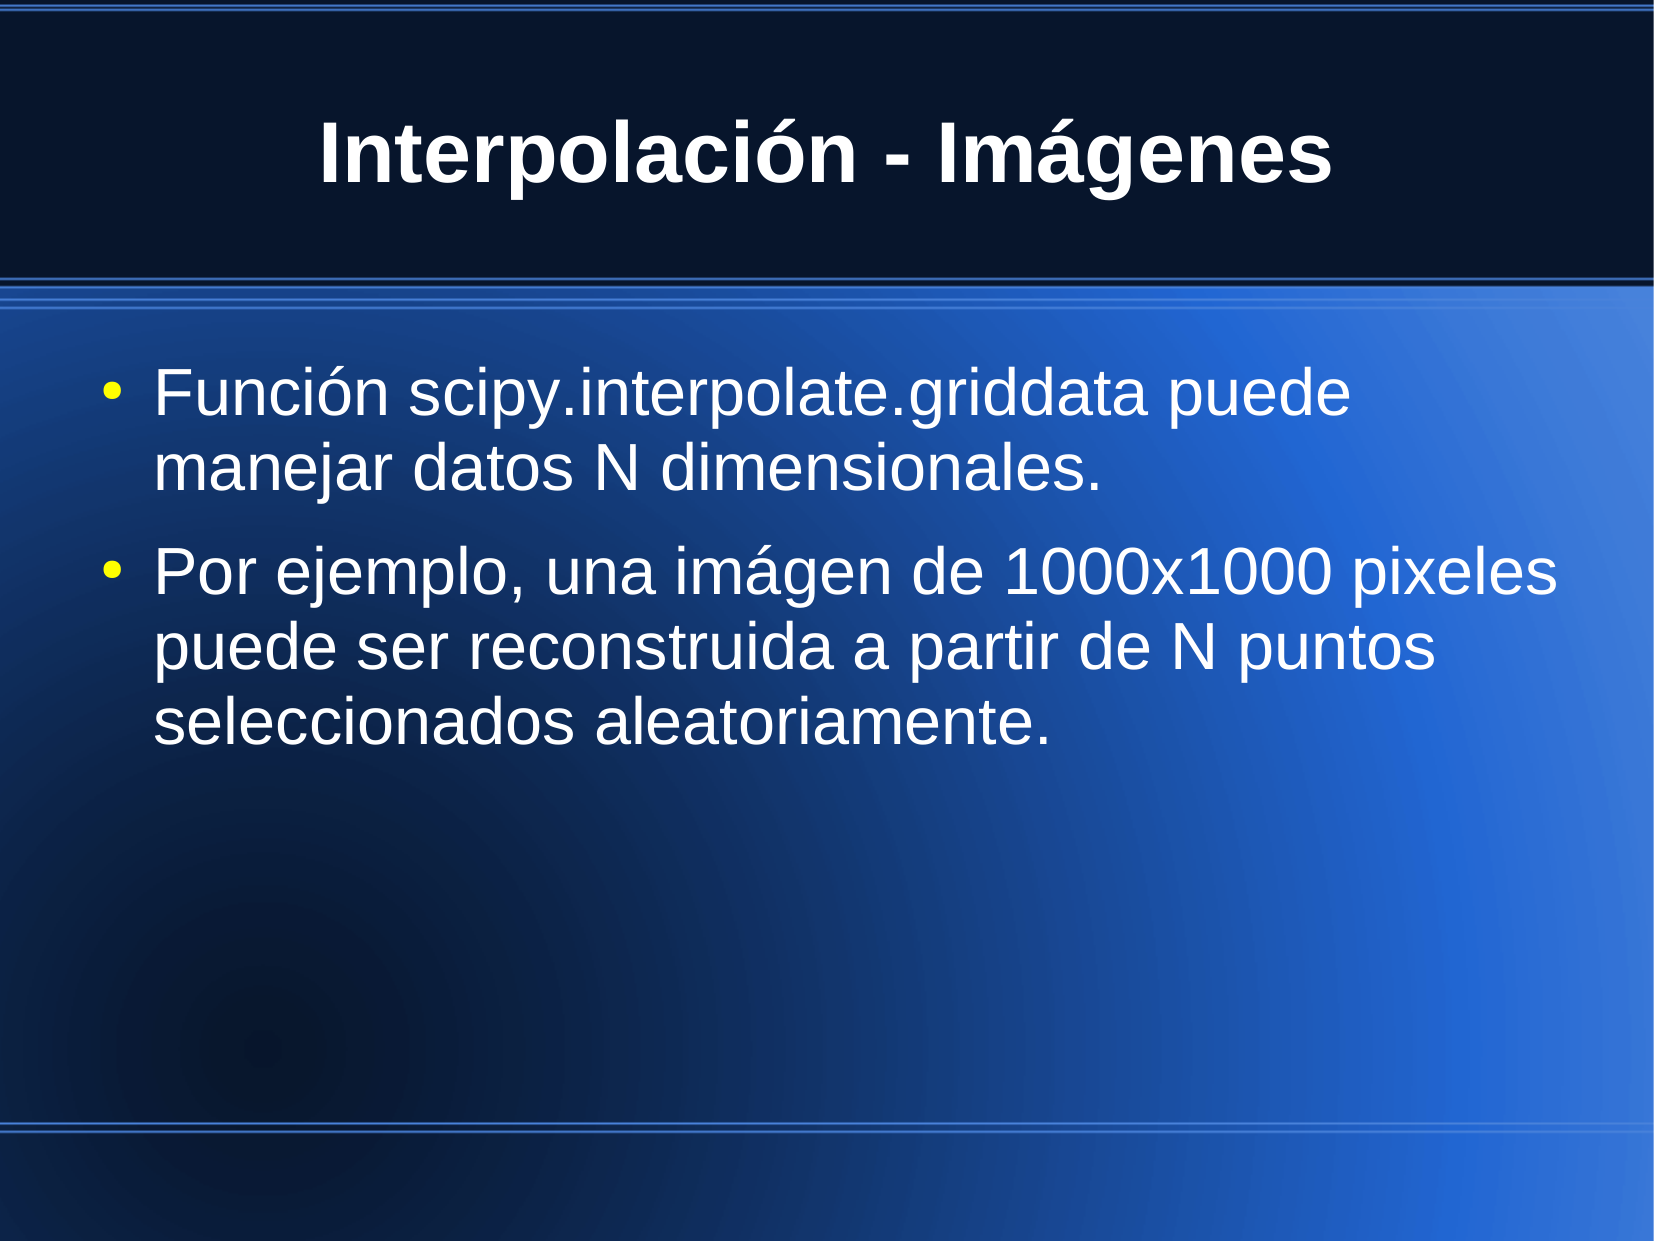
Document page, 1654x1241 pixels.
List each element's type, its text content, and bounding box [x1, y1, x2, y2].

picture [0, 0, 1654, 1241]
list Función scipy.interpolate.griddata puede manejar datos N dimensionales. Por ejemplo, una imágen de 1000x1000 pixeles puede ser reconstruida a partir de N puntos seleccionados aleatoriamente. [82, 355, 1571, 1075]
title Interpolación - Imágenes [82, 49, 1571, 257]
